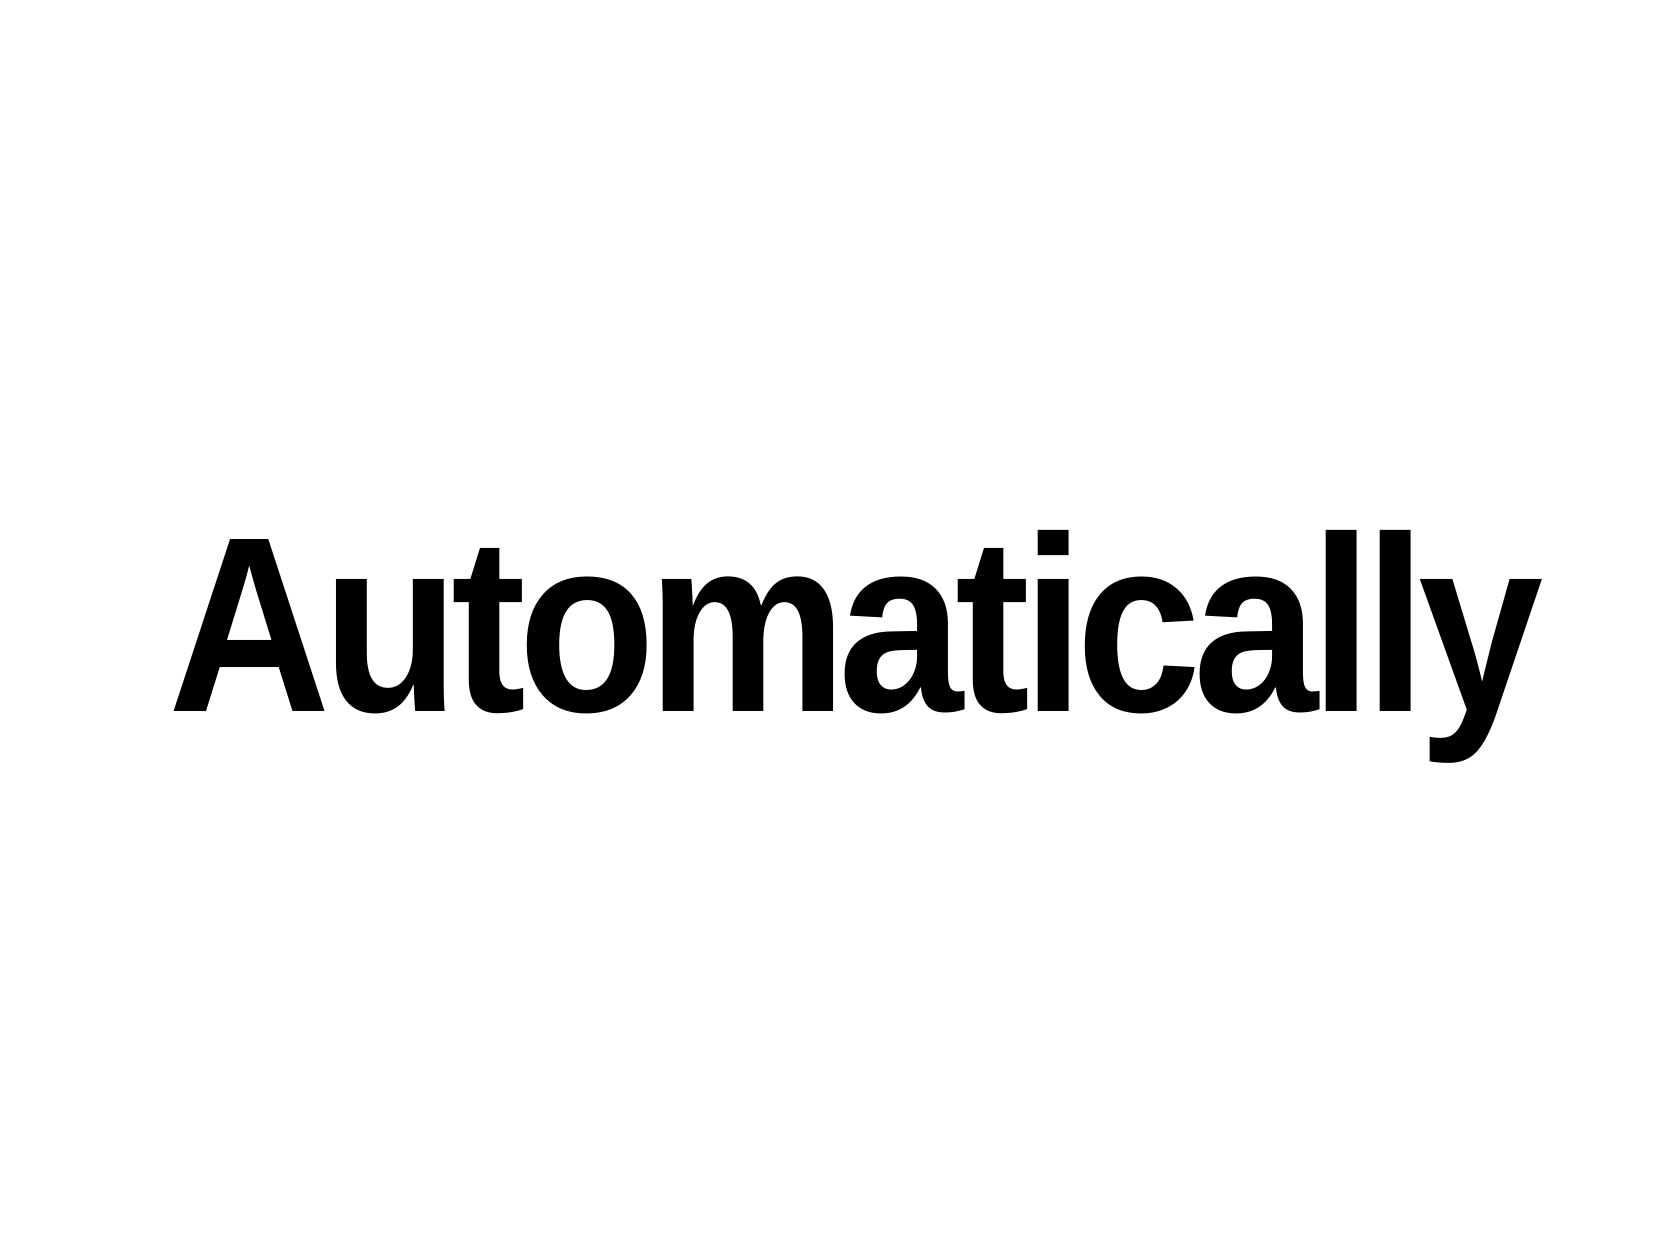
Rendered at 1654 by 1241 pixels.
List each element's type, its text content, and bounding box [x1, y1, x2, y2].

title Automatically [112, 49, 1601, 1201]
